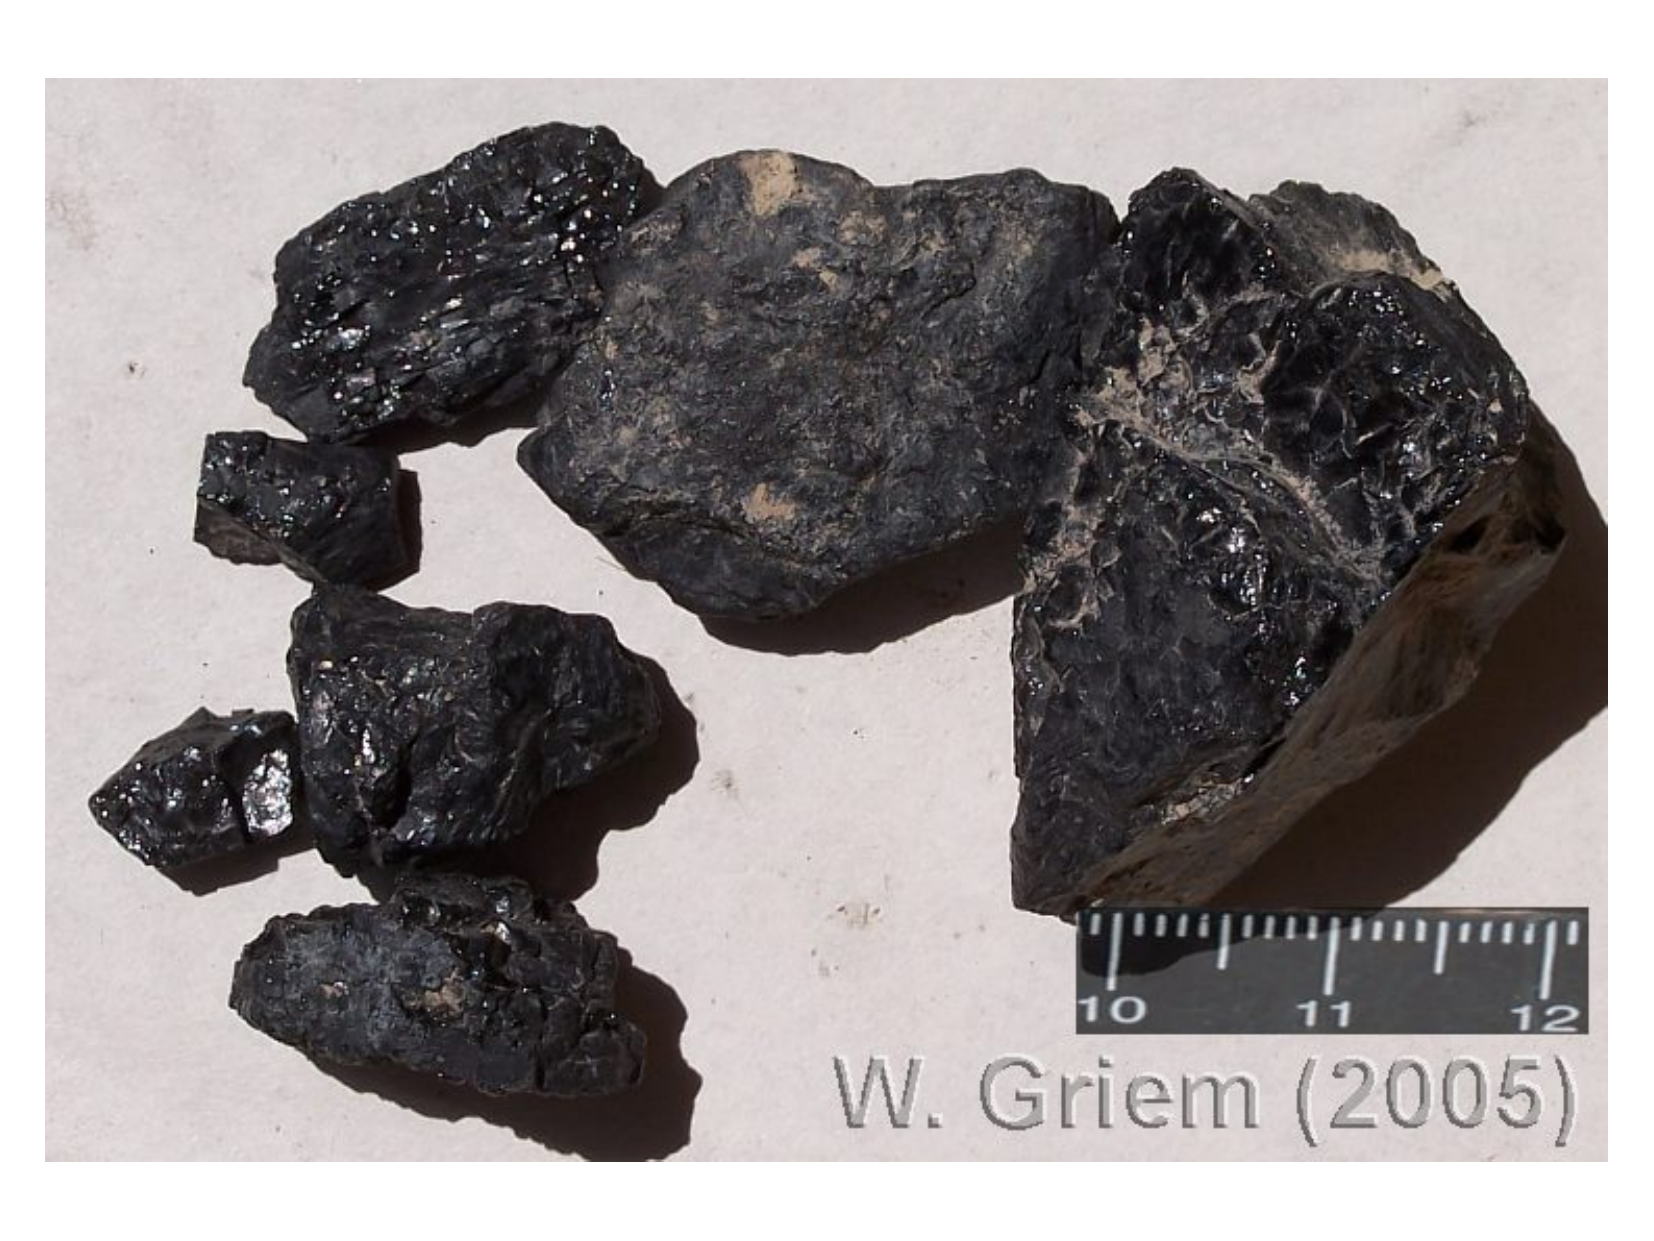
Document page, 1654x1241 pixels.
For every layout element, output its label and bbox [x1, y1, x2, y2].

picture [45, 78, 1608, 1162]
